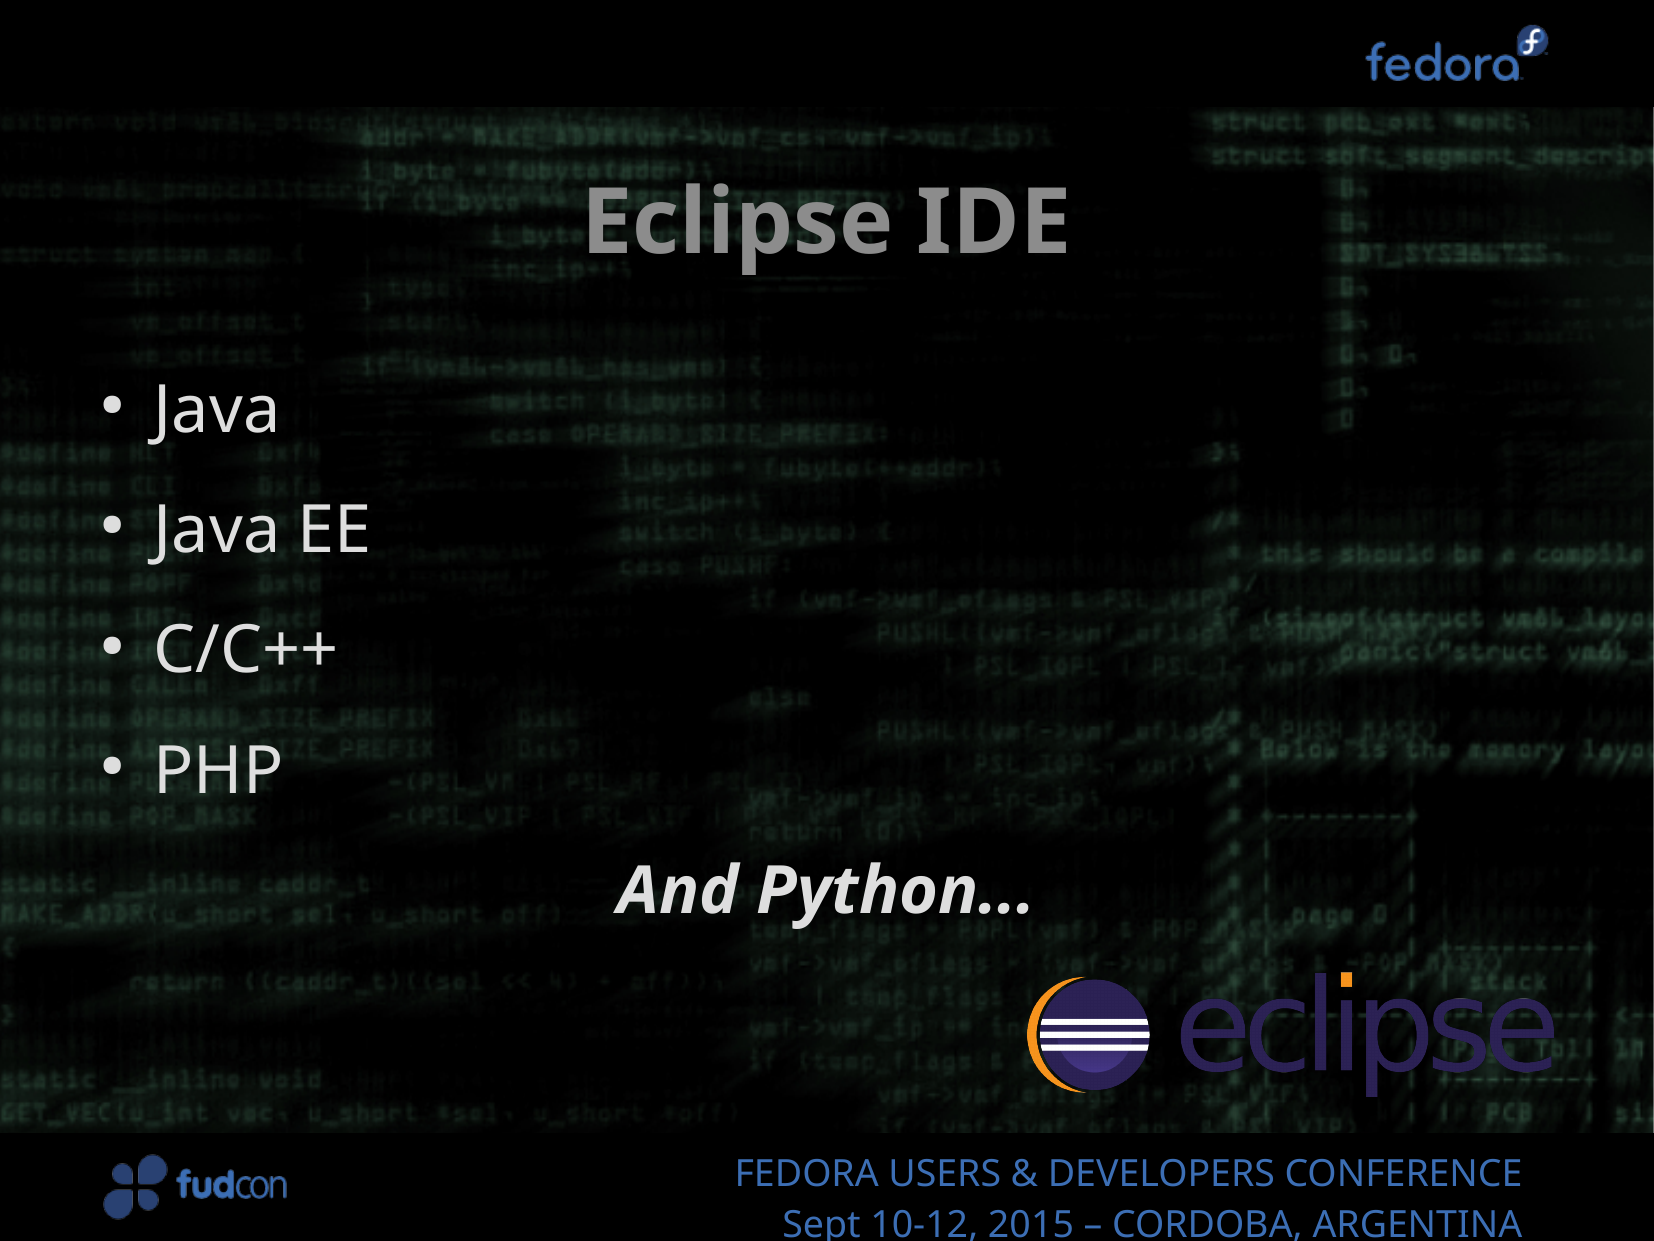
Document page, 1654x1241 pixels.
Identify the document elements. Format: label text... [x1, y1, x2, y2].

title Eclipse IDE [82, 114, 1571, 322]
picture [0, 0, 1654, 1241]
list Java Java EE C/C++ PHP And Python... [82, 361, 1571, 1081]
